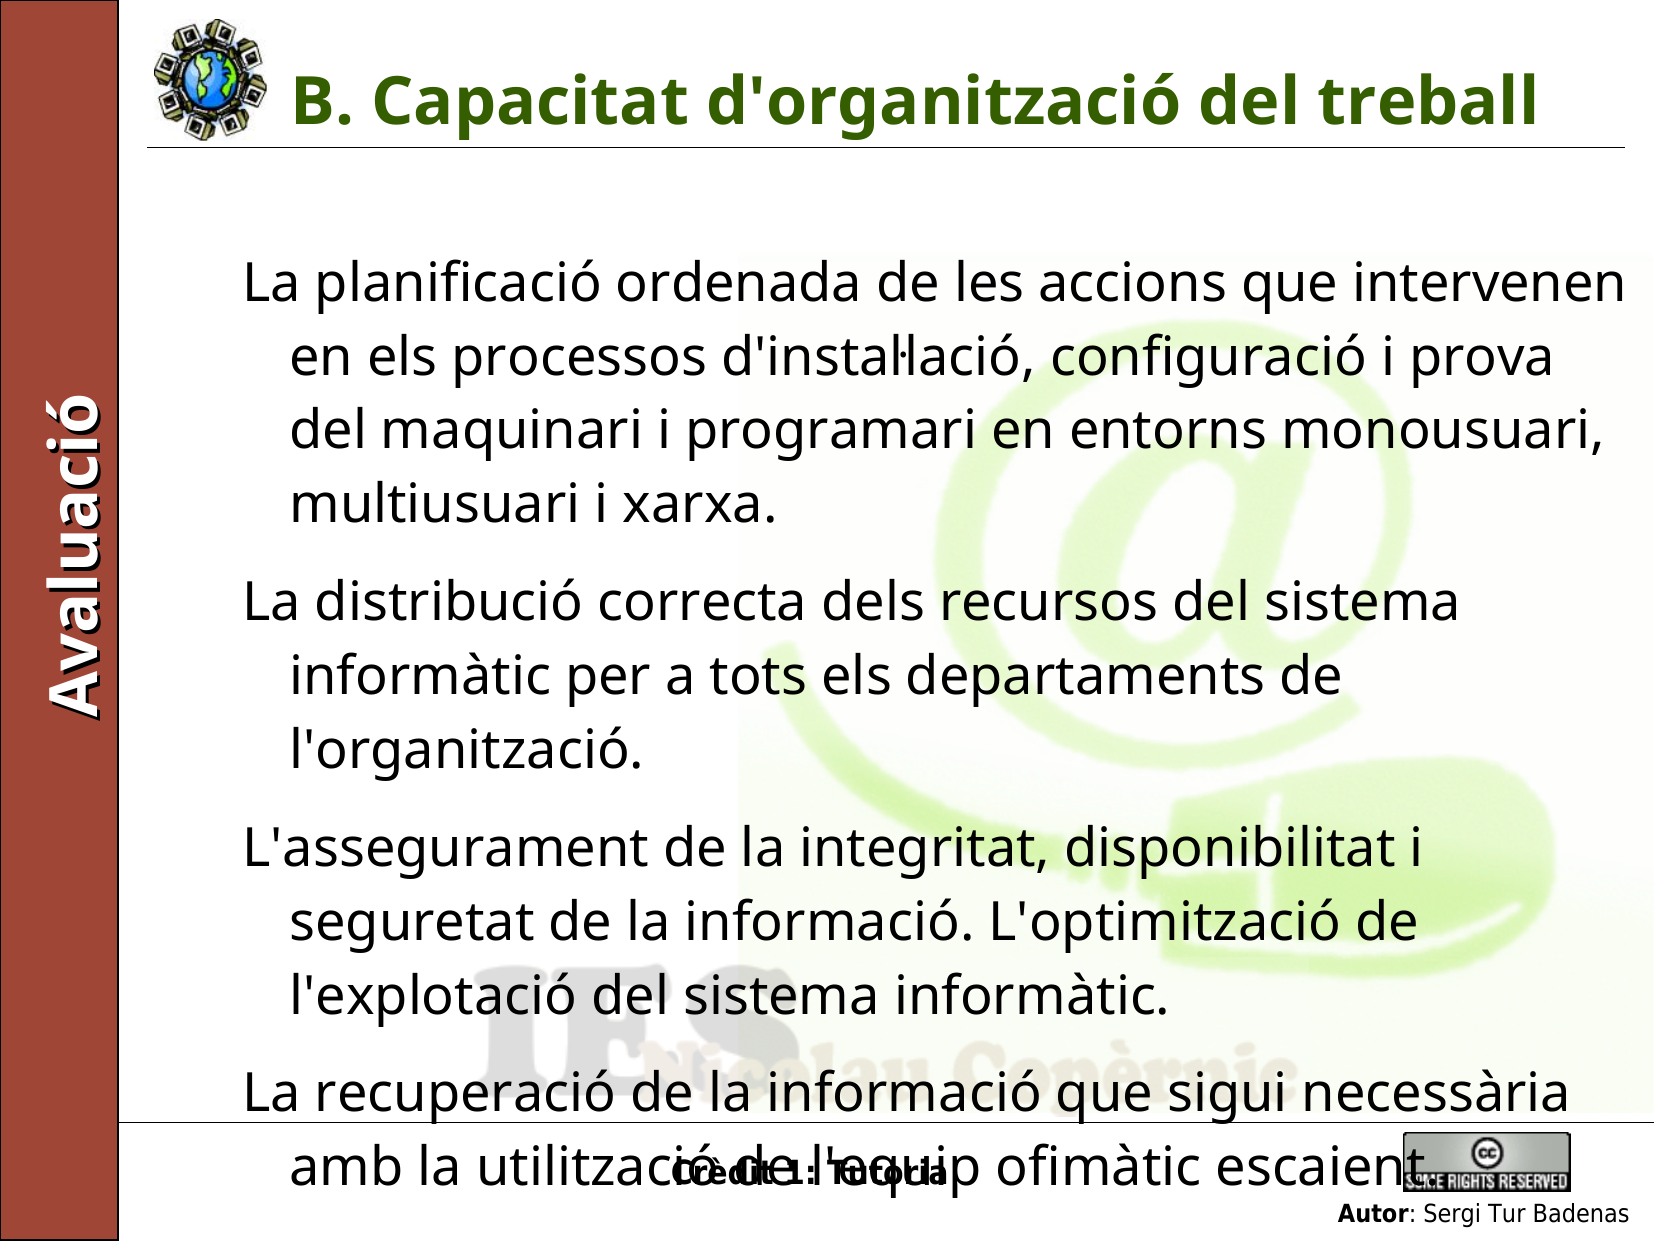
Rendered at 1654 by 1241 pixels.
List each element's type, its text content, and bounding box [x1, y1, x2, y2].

list La planificació ordenada de les accions que intervenen en els processos d'instal·lació, configuració i prova del maquinari i programari en entorns monousuari, multiusuari i xarxa. La distribució correcta dels recursos del sistema informàtic per a tots els departaments de l'organització. L'assegurament de la integritat, disponibilitat i seguretat de la informació. L'optimització de l'explotació del sistema informàtic. La recuperació de la informació que sigui necessària amb la utilització de l'equip ofimàtic escaient. [147, 242, 1636, 1078]
picture [638, 1085, 654, 1108]
picture [1063, 1085, 1079, 1108]
picture [468, 1085, 483, 1094]
picture [1215, 1085, 1231, 1108]
picture [154, 19, 268, 142]
title B. Capacitat d'organització del treball [171, 56, 1654, 141]
picture [1403, 1132, 1571, 1192]
picture [466, 252, 1654, 1117]
